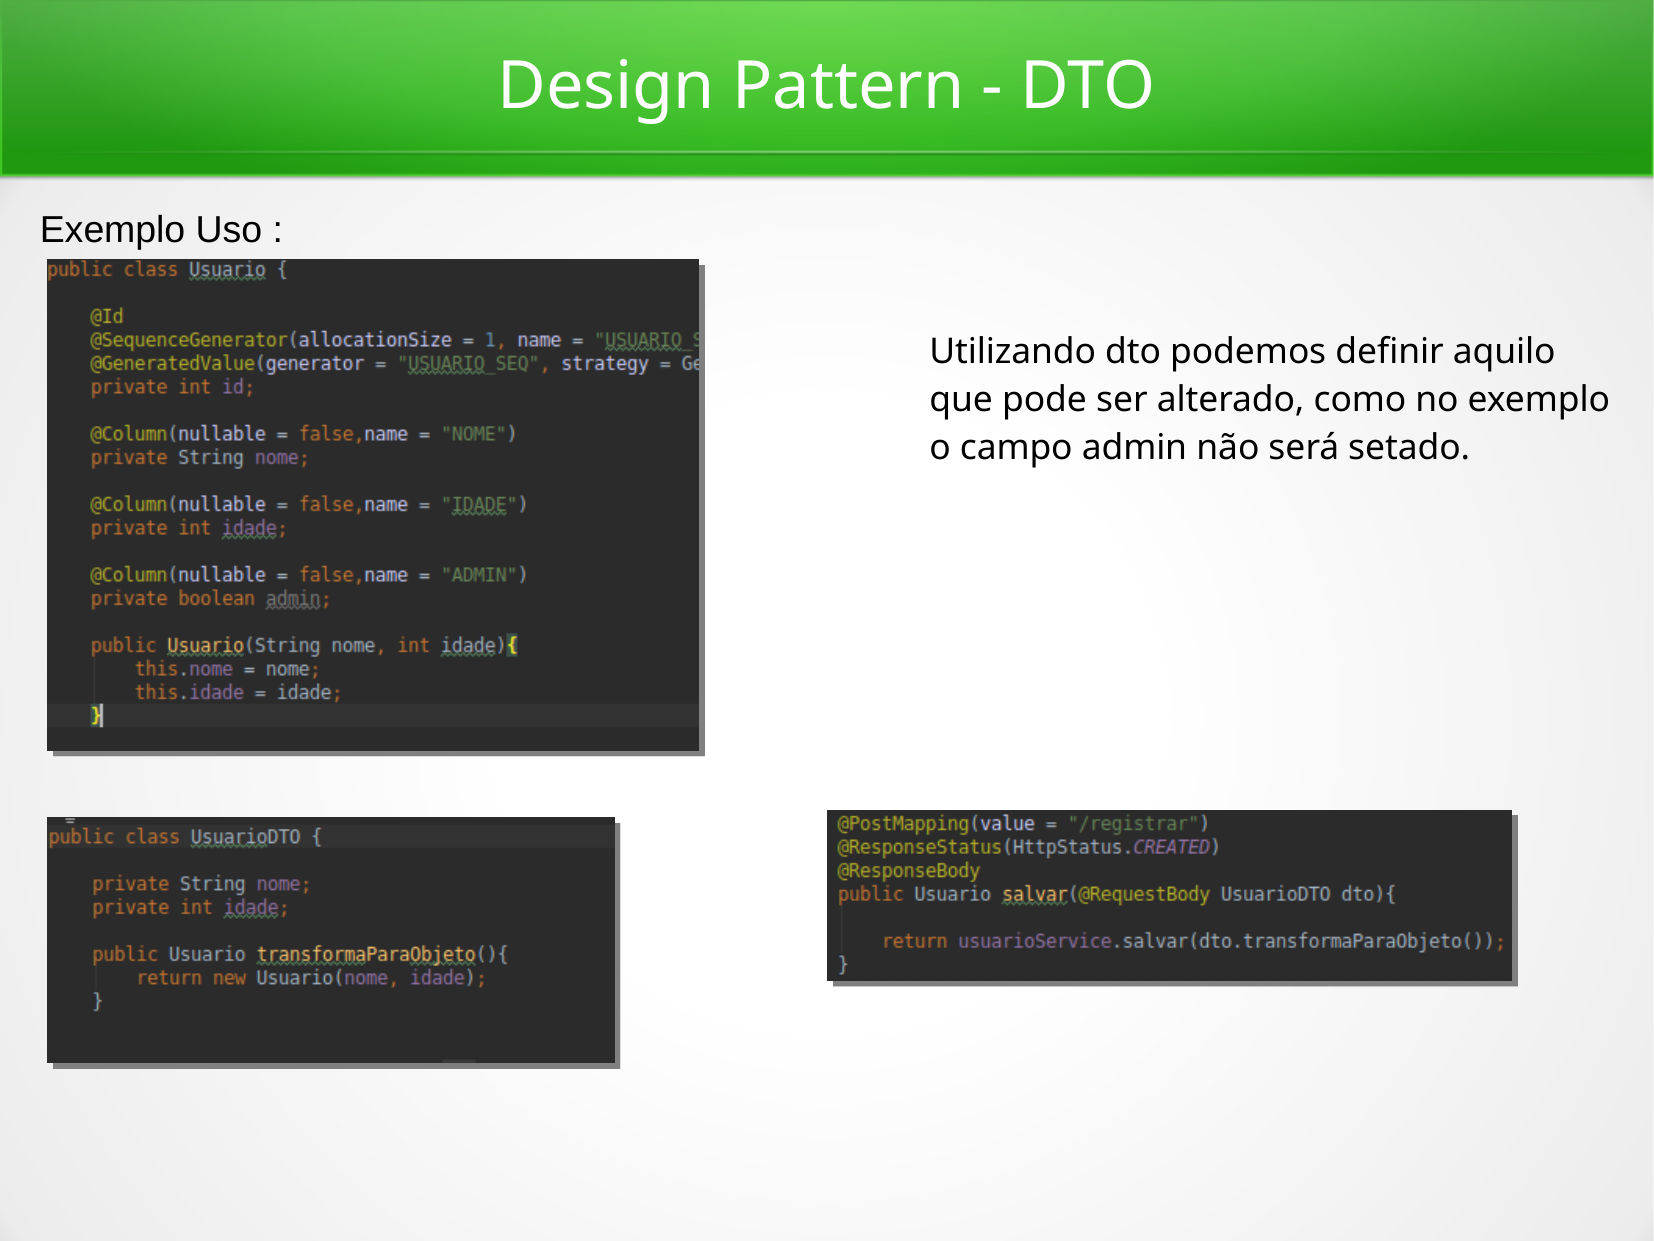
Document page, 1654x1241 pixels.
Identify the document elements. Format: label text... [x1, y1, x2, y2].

text_box Exemplo Uso : [24, 200, 319, 258]
list Utilizando dto podemos definir aquilo que pode ser alterado, como no exemplo o campo admin não será setado. [891, 325, 1619, 520]
title Design Pattern - DTO [82, 11, 1571, 154]
picture [0, 0, 1654, 1241]
